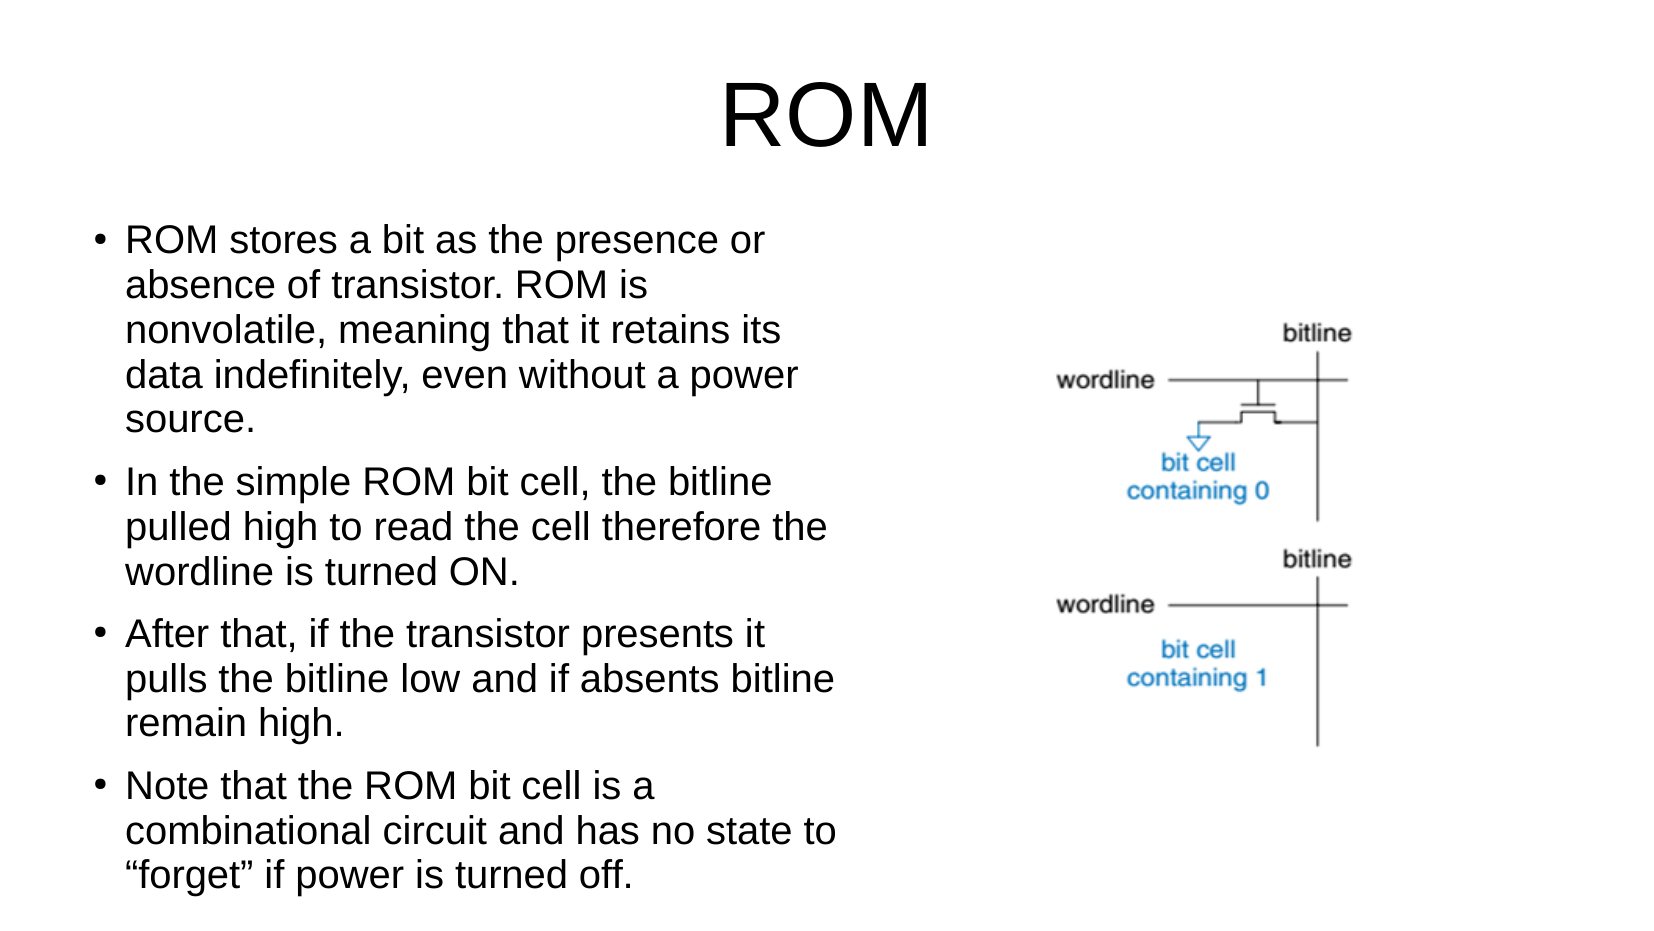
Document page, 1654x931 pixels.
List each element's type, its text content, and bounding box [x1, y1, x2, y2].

picture [900, 301, 1561, 751]
list ROM stores a bit as the presence or absence of transistor. ROM is nonvolatile, meaning that it retains its data indefinitely, even without a power source. In the simple ROM bit cell, the bitline pulled high to read the cell therefore the wordline is turned ON. After that, if the transistor presents it pulls the bitline low and if absents bitline remain high. Note that the ROM bit cell is a combinational circuit and has no state to “forget” if power is turned off. [82, 217, 841, 901]
title ROM [82, 37, 1571, 193]
